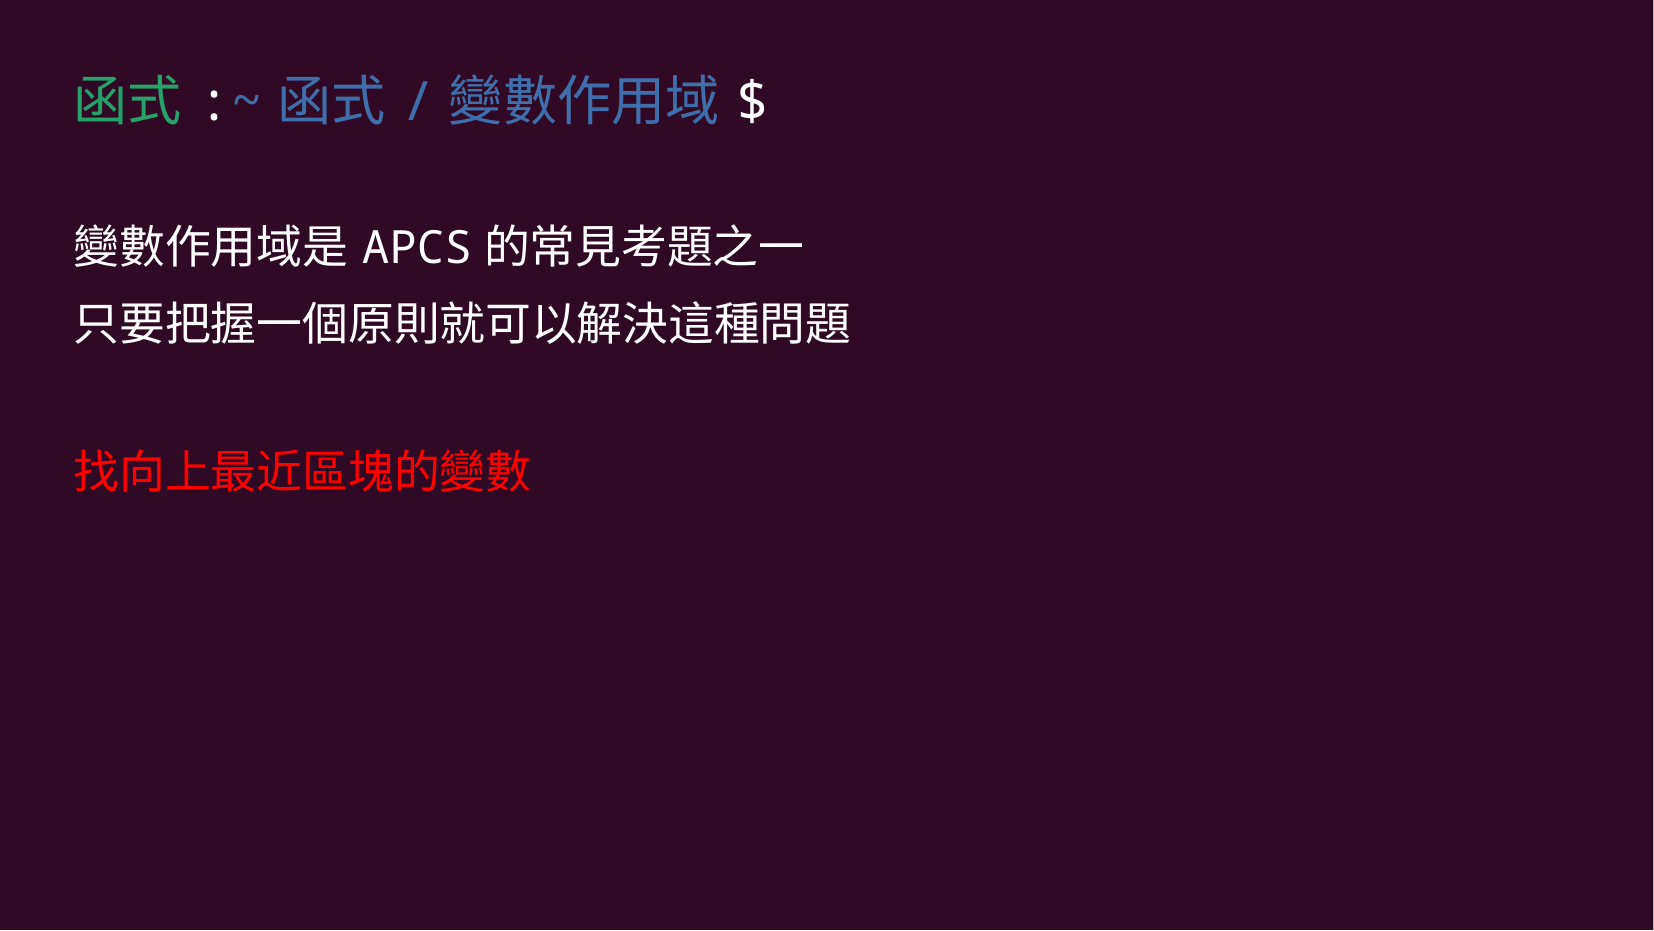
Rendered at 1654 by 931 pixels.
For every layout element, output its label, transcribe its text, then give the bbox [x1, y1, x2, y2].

text_box 函式:~函式/變數作用域$ [59, 55, 1201, 139]
text_box 變數作用域是APCS的常見考題之一 只要把握一個原則就可以解決這種問題 找向上最近區塊的變數 [59, 193, 1613, 672]
